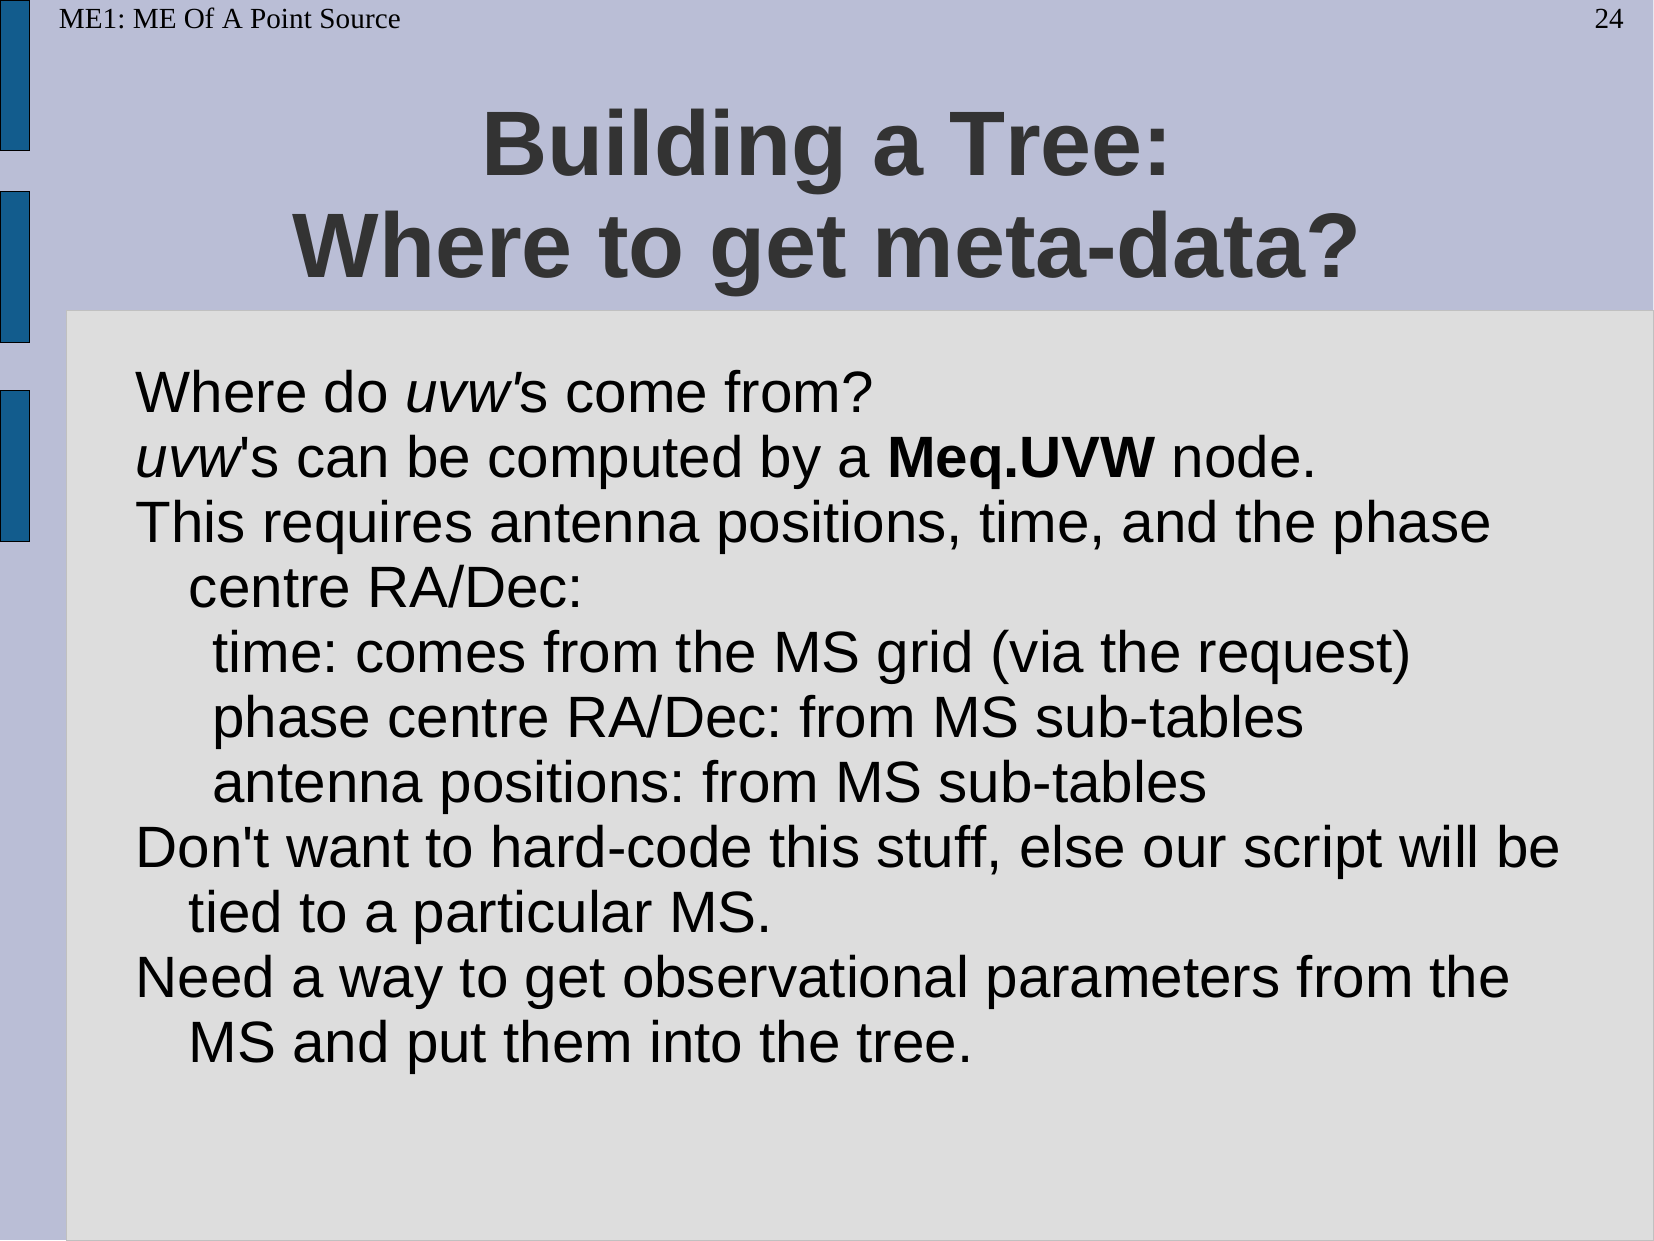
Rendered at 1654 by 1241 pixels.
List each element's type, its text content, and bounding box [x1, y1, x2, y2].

list Where do uvw's come from? uvw's can be computed by a Meq.UVW node. This requires antenna positions, time, and the phase centre RA/Dec: time: comes from the MS grid (via the request) phase centre RA/Dec: from MS sub-tables antenna positions: from MS sub-tables Don't want to hard-code this stuff, else our script will be tied to a particular MS. Need a way to get observational parameters from the MS and put them into the tree. [118, 359, 1590, 1173]
title Building a Tree: Where to get meta-data? [121, 87, 1534, 302]
